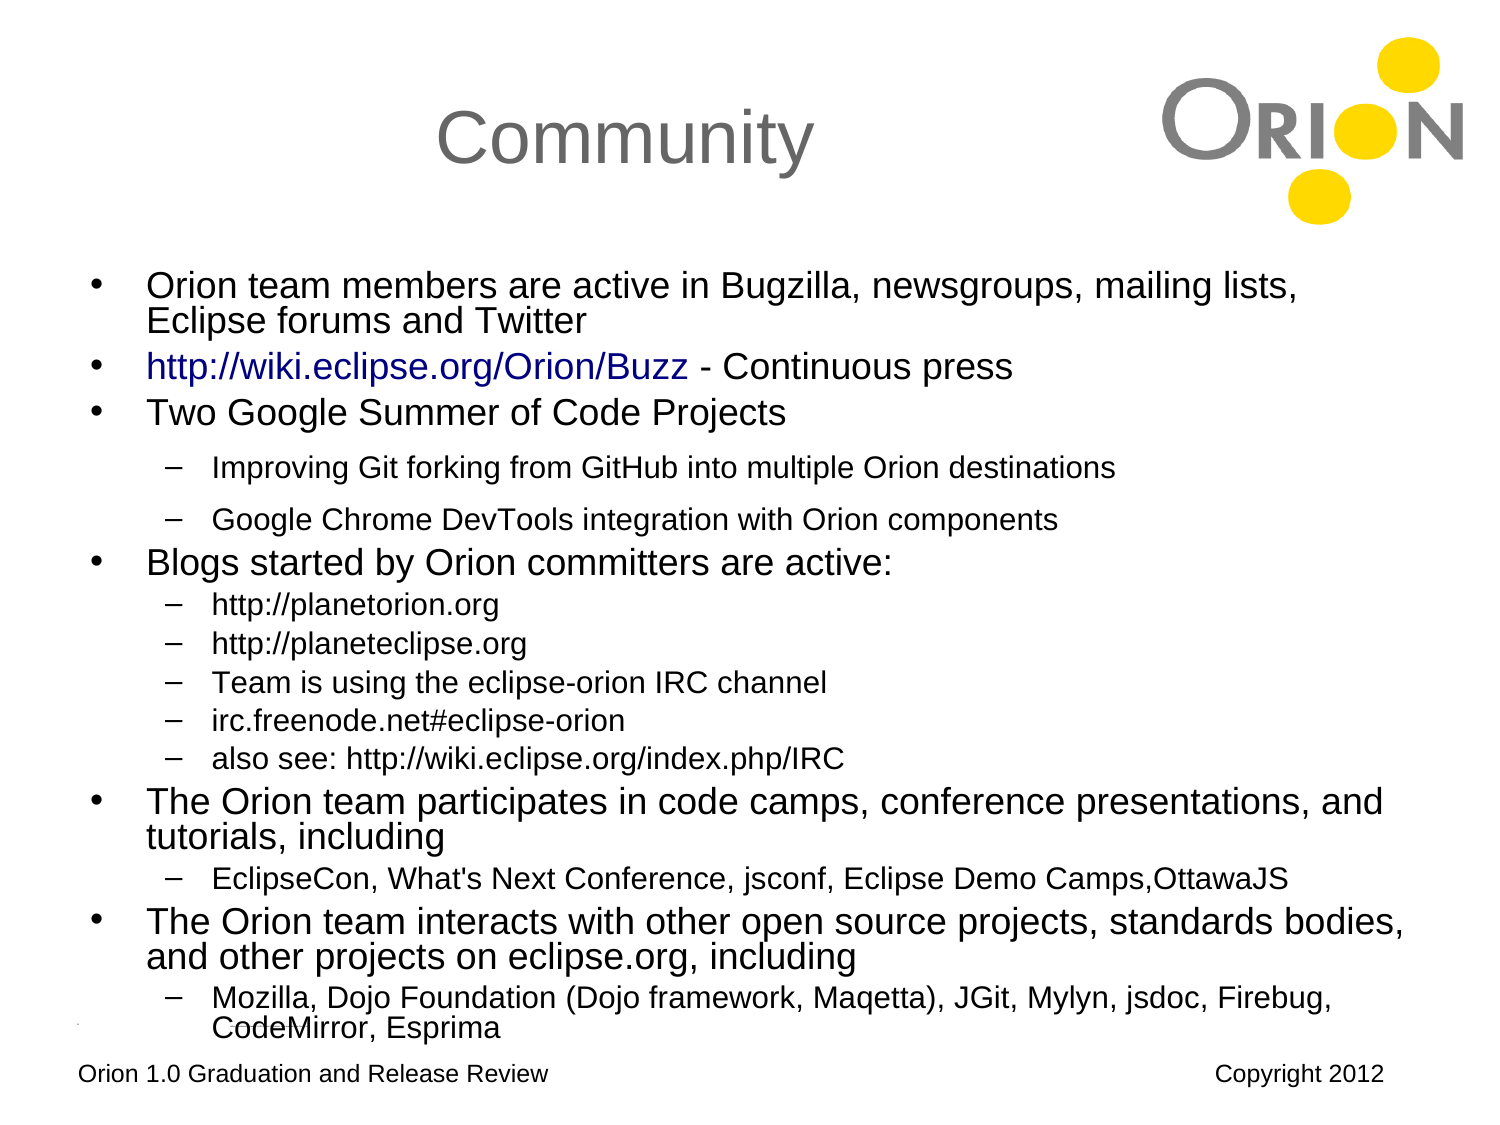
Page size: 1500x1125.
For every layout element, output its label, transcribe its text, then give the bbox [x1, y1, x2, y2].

title Community [74, 45, 1176, 233]
list Orion team members are active in Bugzilla, newsgroups, mailing lists, Eclipse forums and Twitter http://wiki.eclipse.org/Orion/Buzz - Continuous press Two Google Summer of Code Projects Improving Git forking from GitHub into multiple Orion destinations Google Chrome DevTools integration with Orion components Blogs started by Orion committers are active: http://planetorion.org http://planeteclipse.org Team is using the eclipse-orion IRC channel irc.freenode.net#eclipse-orion also see: http://wiki.eclipse.org/index.php/IRC The Orion team participates in code camps, conference presentations, and tutorials, including EclipseCon, What's Next Conference, jsconf, Eclipse Demo Camps,OttawaJS The Orion team interacts with other open source projects, standards bodies, and other projects on eclipse.org, including Mozilla, Dojo Foundation (Dojo framework, Maqetta), JGit, Mylyn, jsdoc, Firebug, CodeMirror, Esprima [75, 262, 1426, 1053]
picture [1162, 37, 1463, 225]
